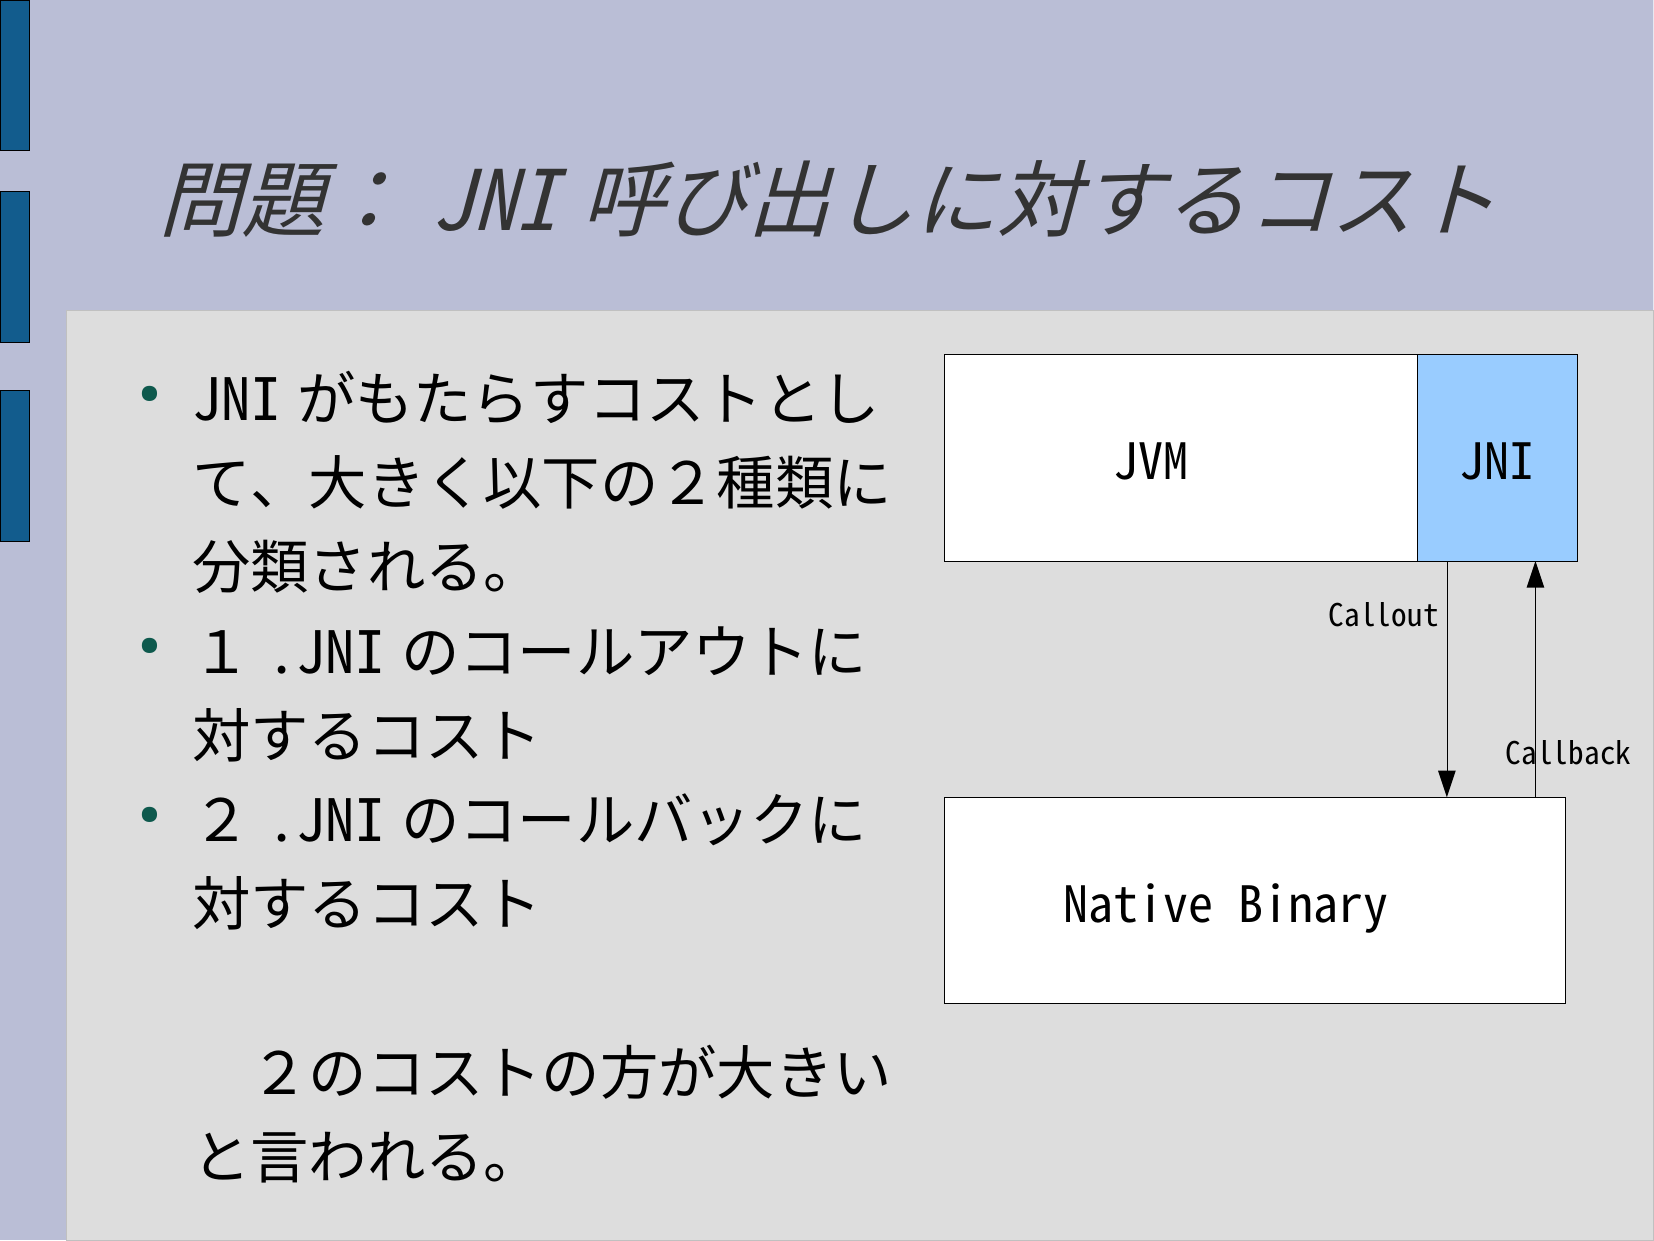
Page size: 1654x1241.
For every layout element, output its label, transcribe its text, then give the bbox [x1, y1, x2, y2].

text_box Callback [1505, 727, 1654, 768]
title 問題：JNI呼び出しに対するコスト [121, 91, 1534, 299]
text_box JNI [1417, 354, 1578, 562]
text_box Native Binary [944, 797, 1566, 1004]
list JNIがもたらすコストとして、大きく以下の２種類に分類される。 １.JNIのコールアウトに対するコスト ２.JNIのコールバックに対するコスト ２のコストの方が大きいと言われる。 [121, 352, 916, 1135]
text_box Callout [1328, 472, 1447, 987]
text_box JVM [944, 354, 1417, 562]
